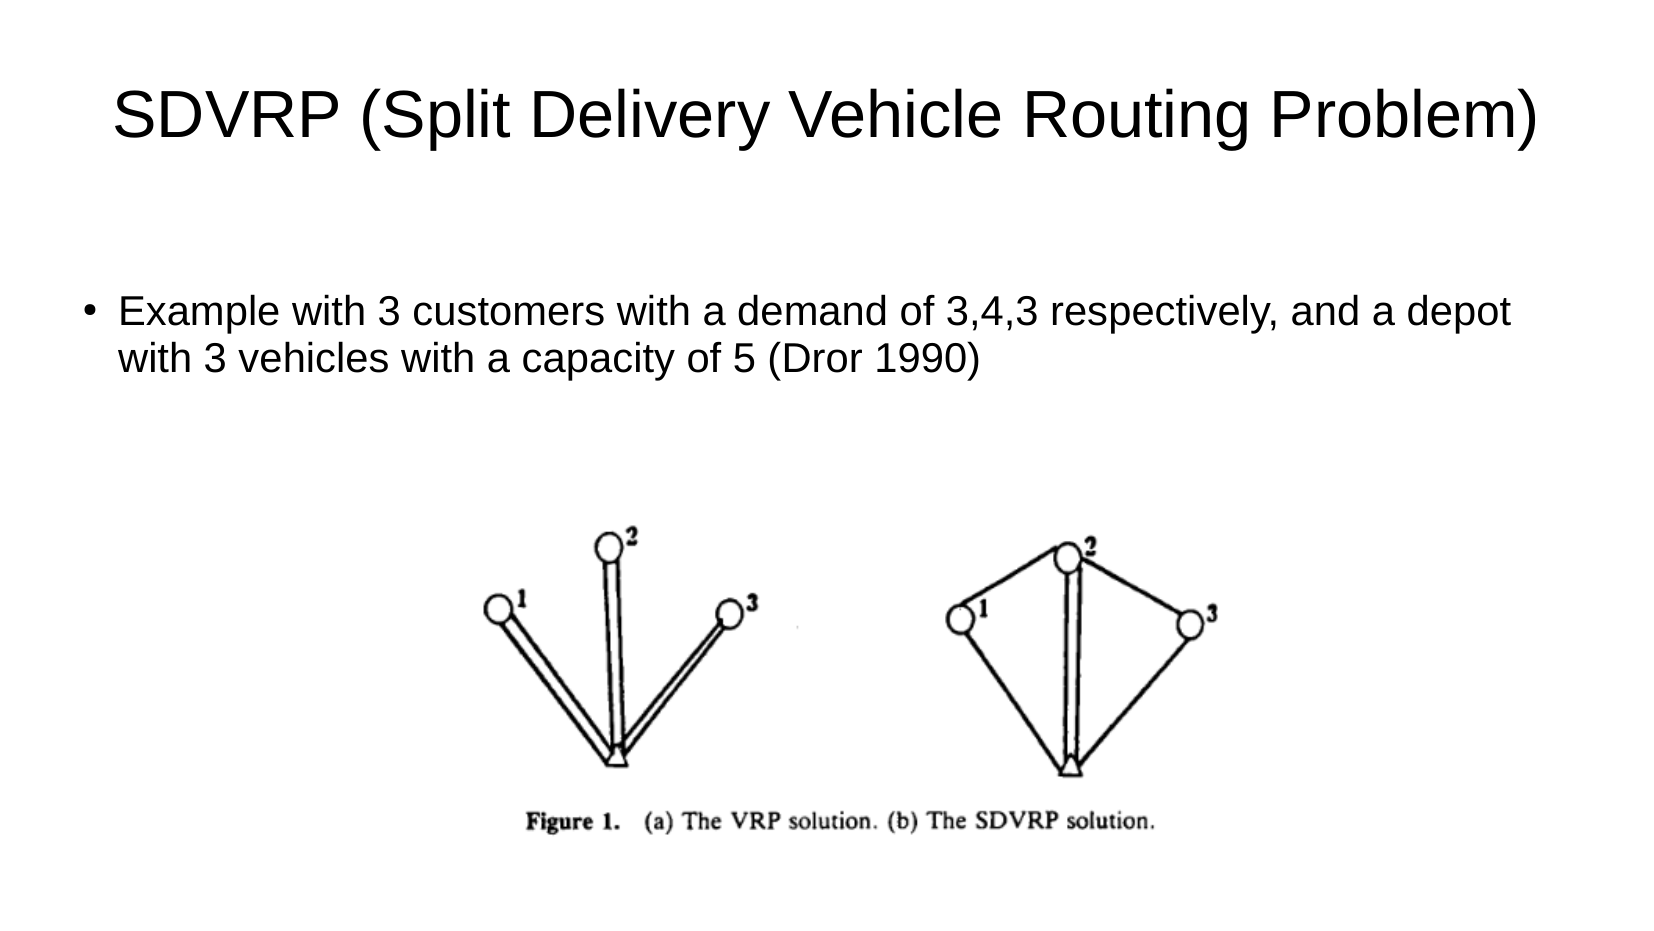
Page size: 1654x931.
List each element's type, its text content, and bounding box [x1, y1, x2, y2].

picture [307, 460, 1351, 863]
subtitle Example with 3 customers with a demand of 3,4,3 respectively, and a depot with 3 vehicles with a capacity of 5 (Dror 1990) [82, 182, 1571, 563]
title SDVRP (Split Delivery Vehicle Routing Problem) [82, 37, 1571, 182]
